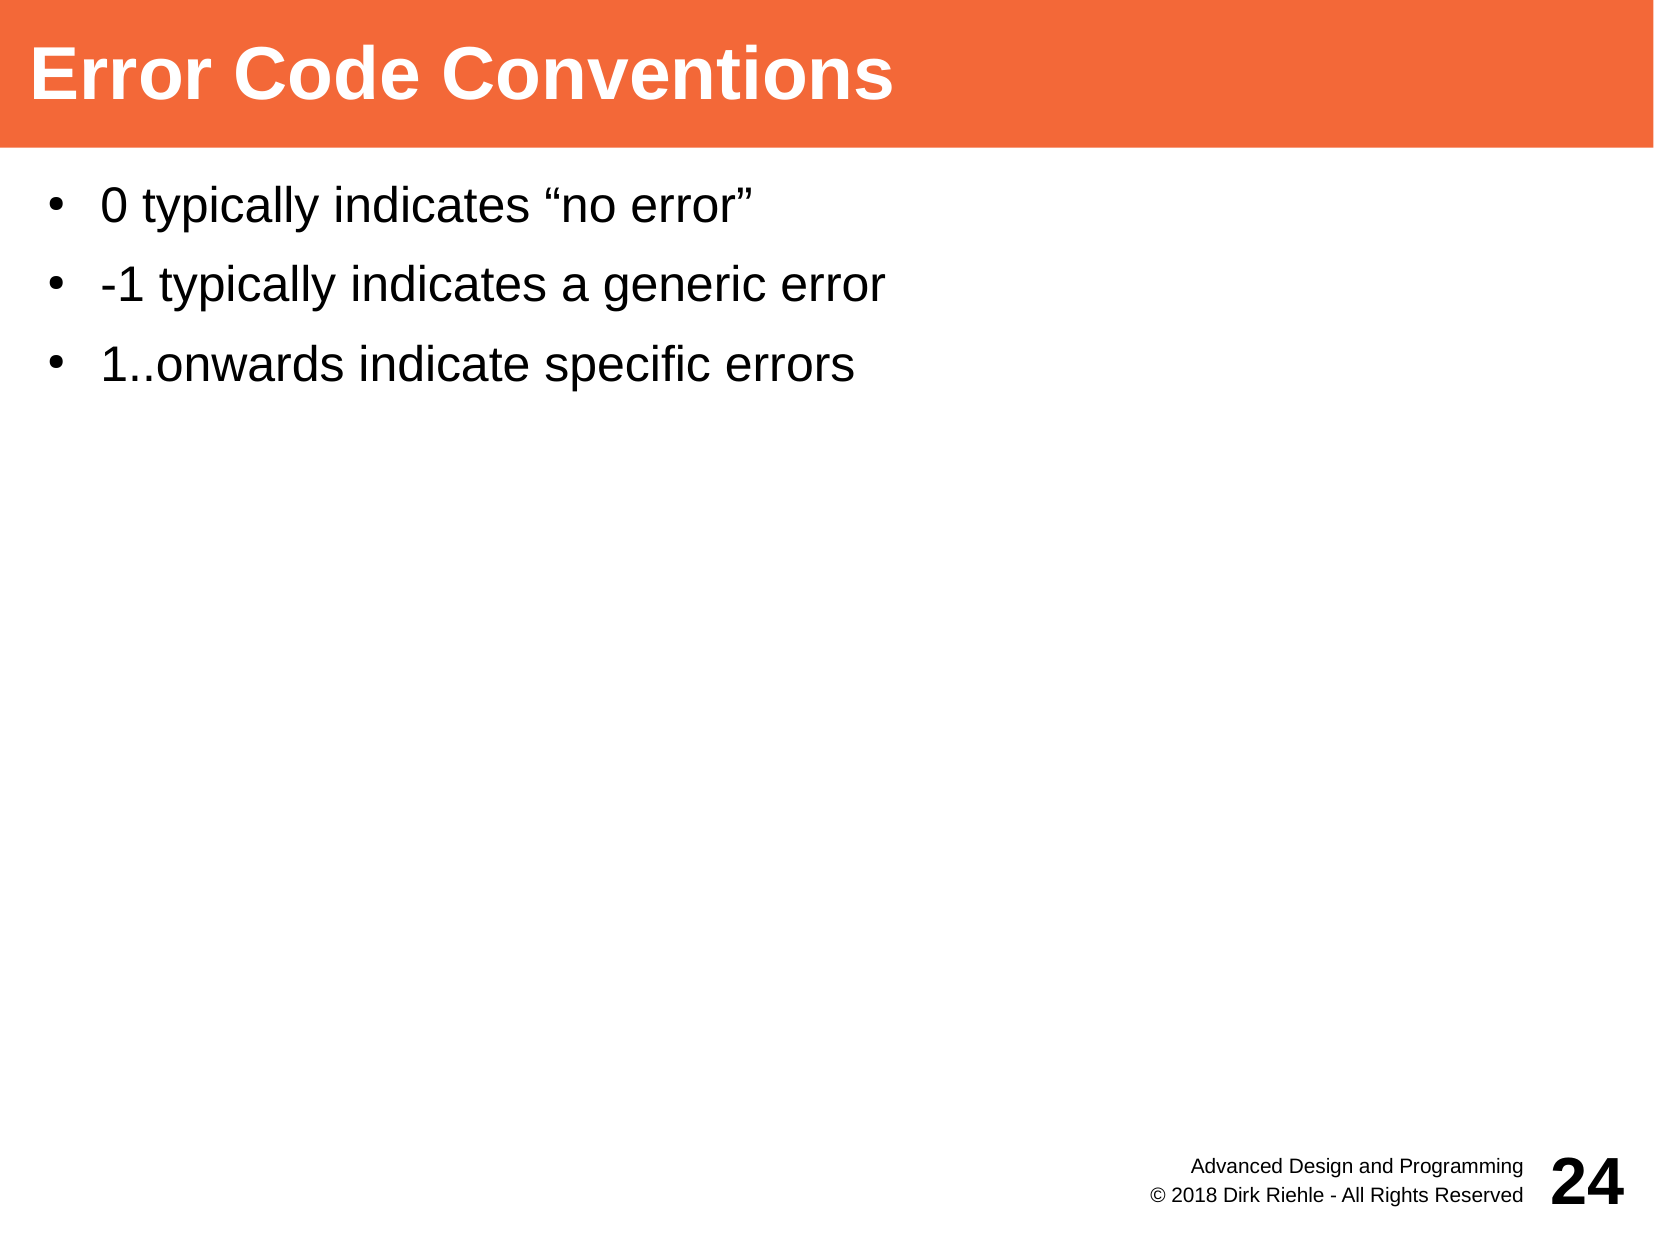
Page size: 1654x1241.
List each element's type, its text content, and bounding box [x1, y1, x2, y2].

title Error Code Conventions [0, 0, 1654, 148]
list 0 typically indicates “no error” -1 typically indicates a generic error 1..onwards indicate specific errors [29, 177, 1625, 1063]
